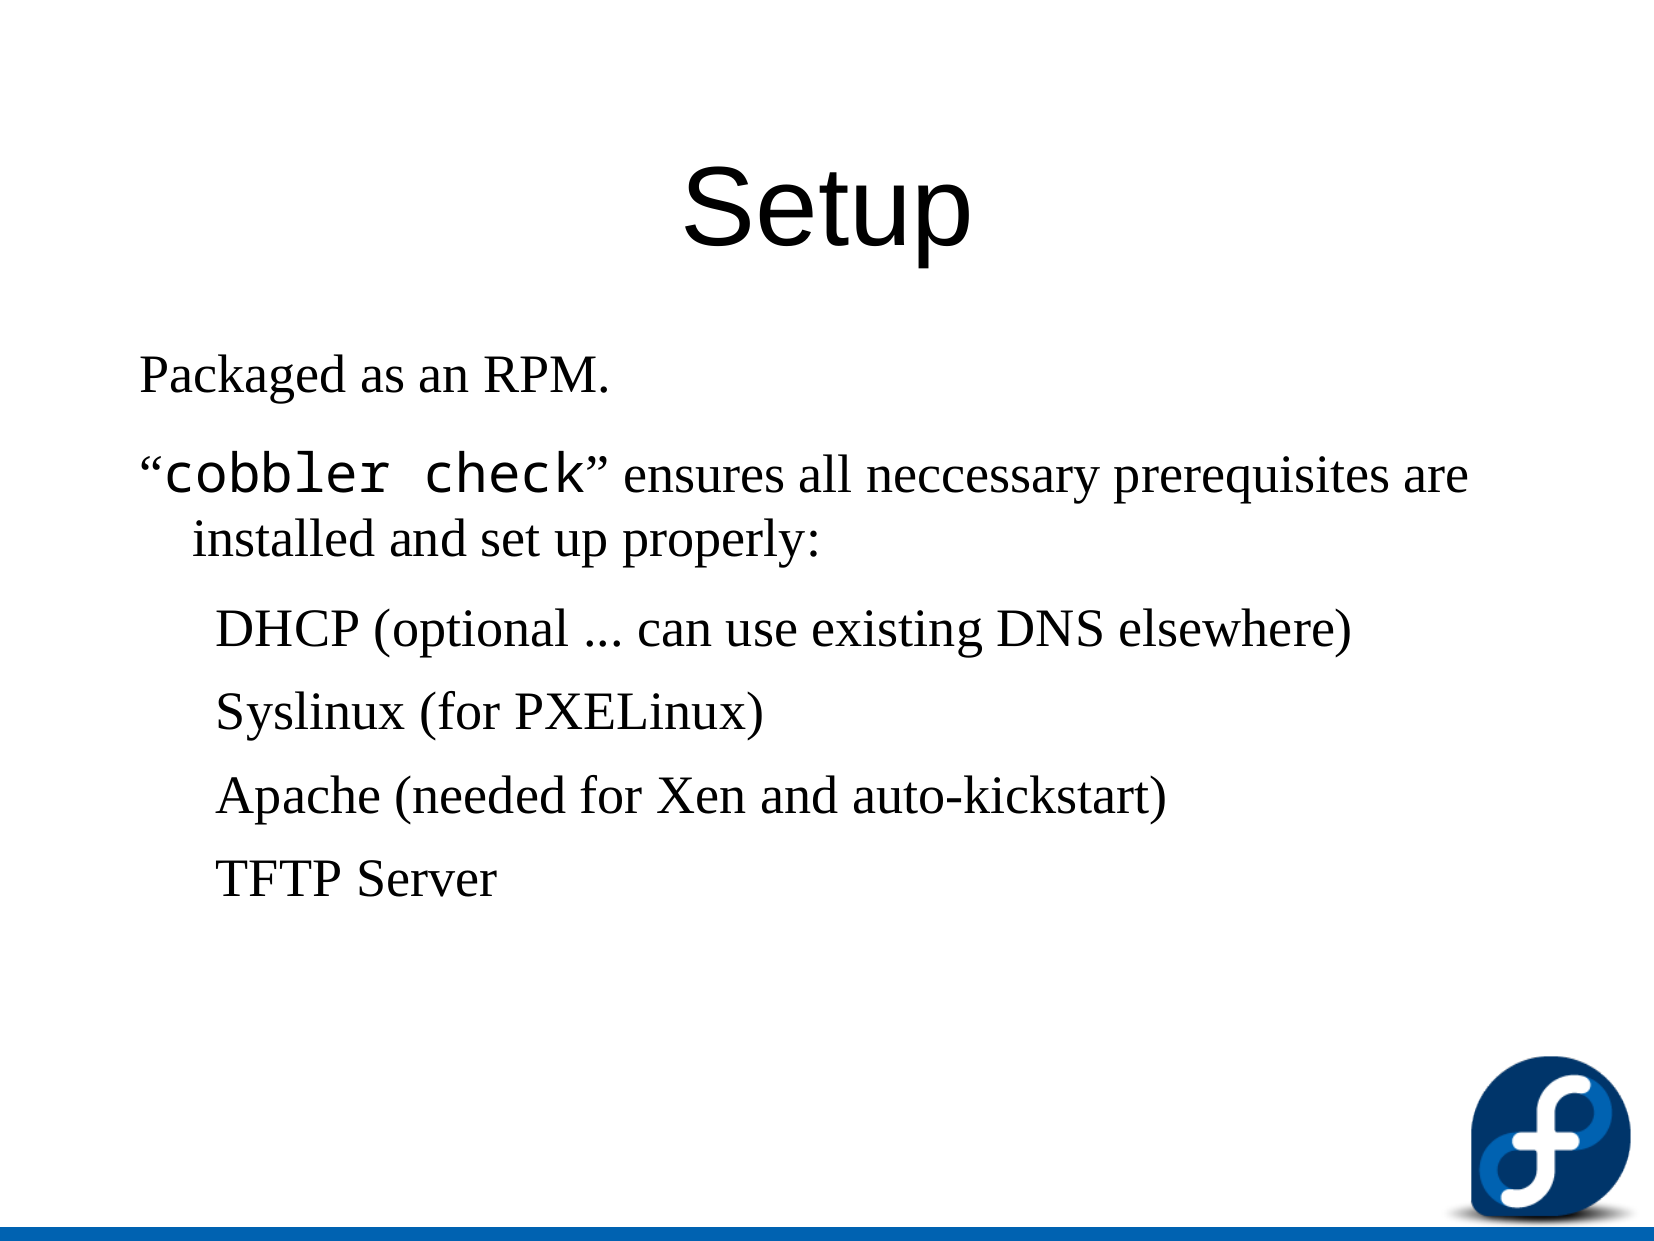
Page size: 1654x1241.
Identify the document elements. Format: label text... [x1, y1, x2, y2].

picture [1438, 1055, 1645, 1229]
title Setup [121, 102, 1534, 310]
list Packaged as an RPM. “cobbler check” ensures all neccessary prerequisites are installed and set up properly: DHCP (optional ... can use existing DNS elsewhere) Syslinux (for PXELinux) Apache (needed for Xen and auto-kickstart) TFTP Server [121, 344, 1534, 1127]
